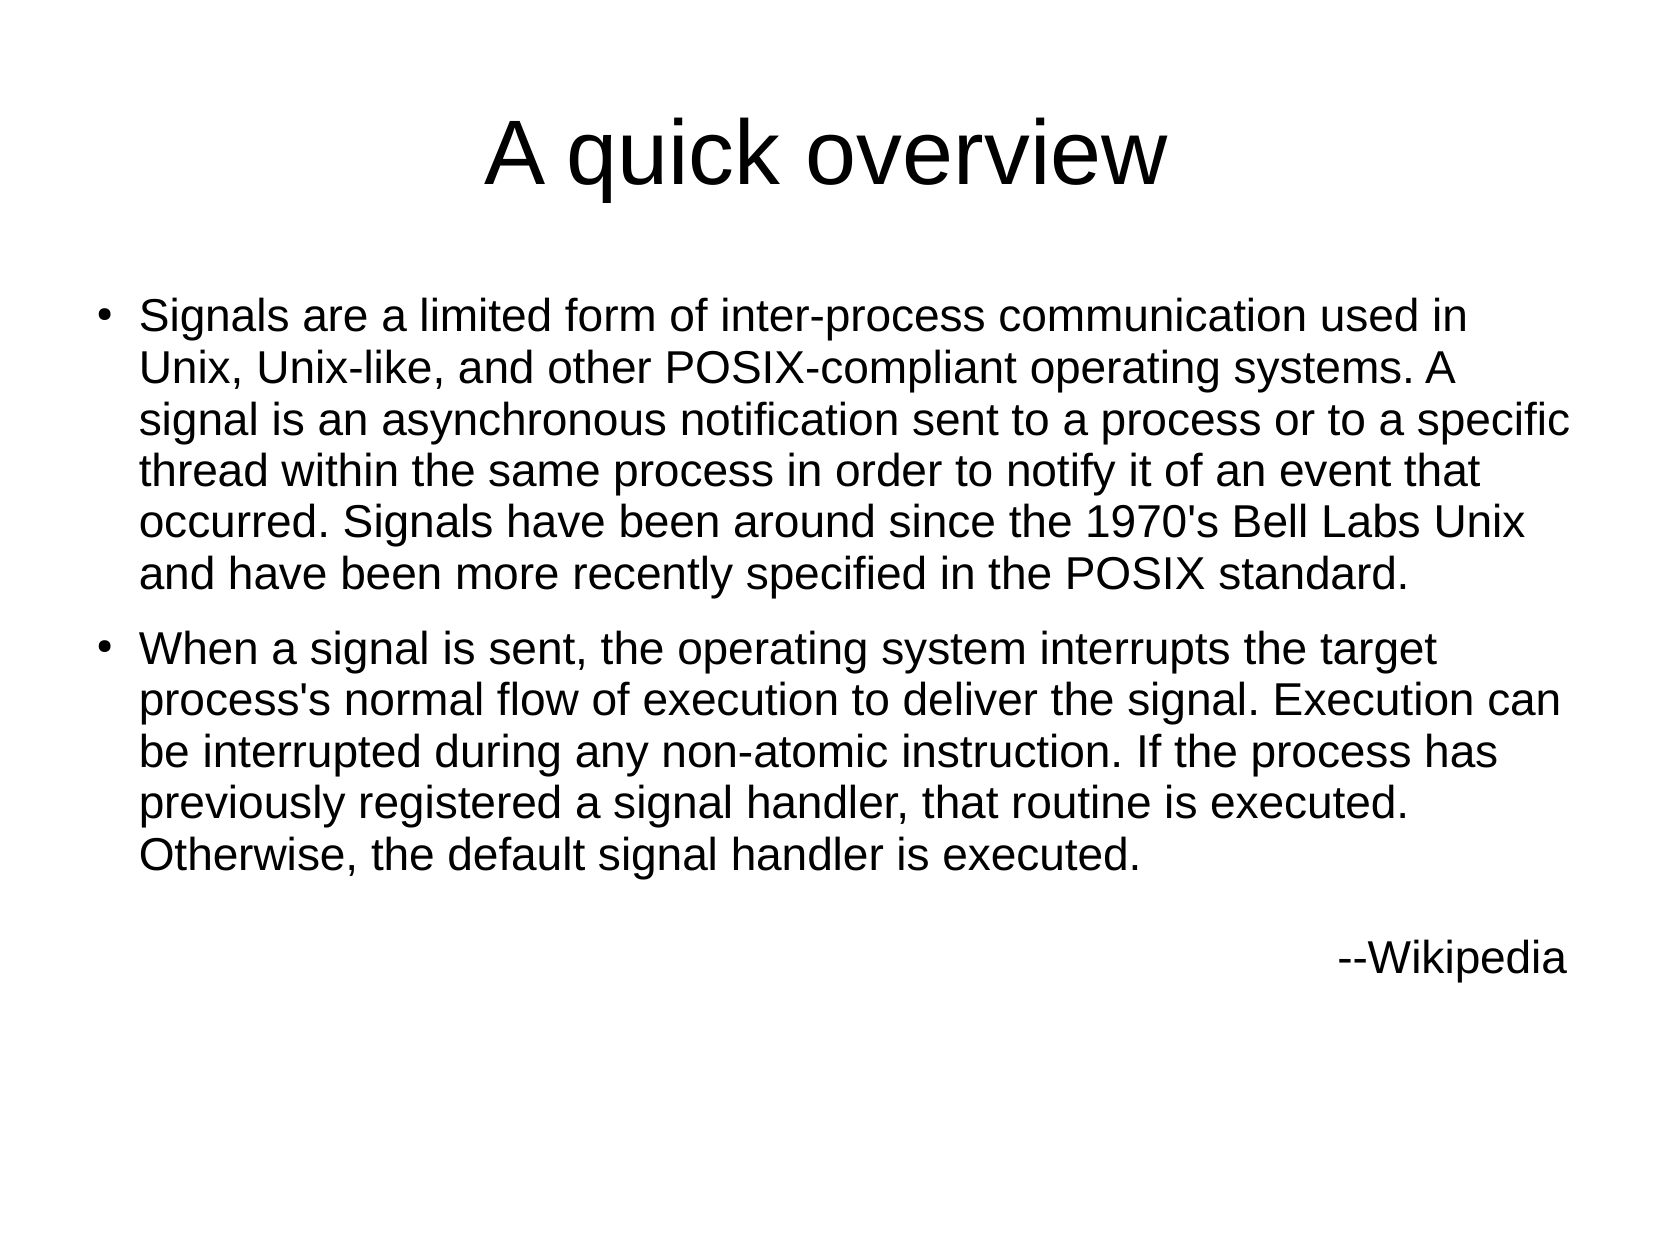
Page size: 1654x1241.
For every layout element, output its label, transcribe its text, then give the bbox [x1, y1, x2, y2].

title A quick overview [82, 49, 1571, 257]
list Signals are a limited form of inter-process communication used in Unix, Unix-like, and other POSIX-compliant operating systems. A signal is an asynchronous notification sent to a process or to a specific thread within the same process in order to notify it of an event that occurred. Signals have been around since the 1970's Bell Labs Unix and have been more recently specified in the POSIX standard. When a signal is sent, the operating system interrupts the target process's normal flow of execution to deliver the signal. Execution can be interrupted during any non-atomic instruction. If the process has previously registered a signal handler, that routine is executed. Otherwise, the default signal handler is executed. --Wikipedia [82, 290, 1571, 1010]
